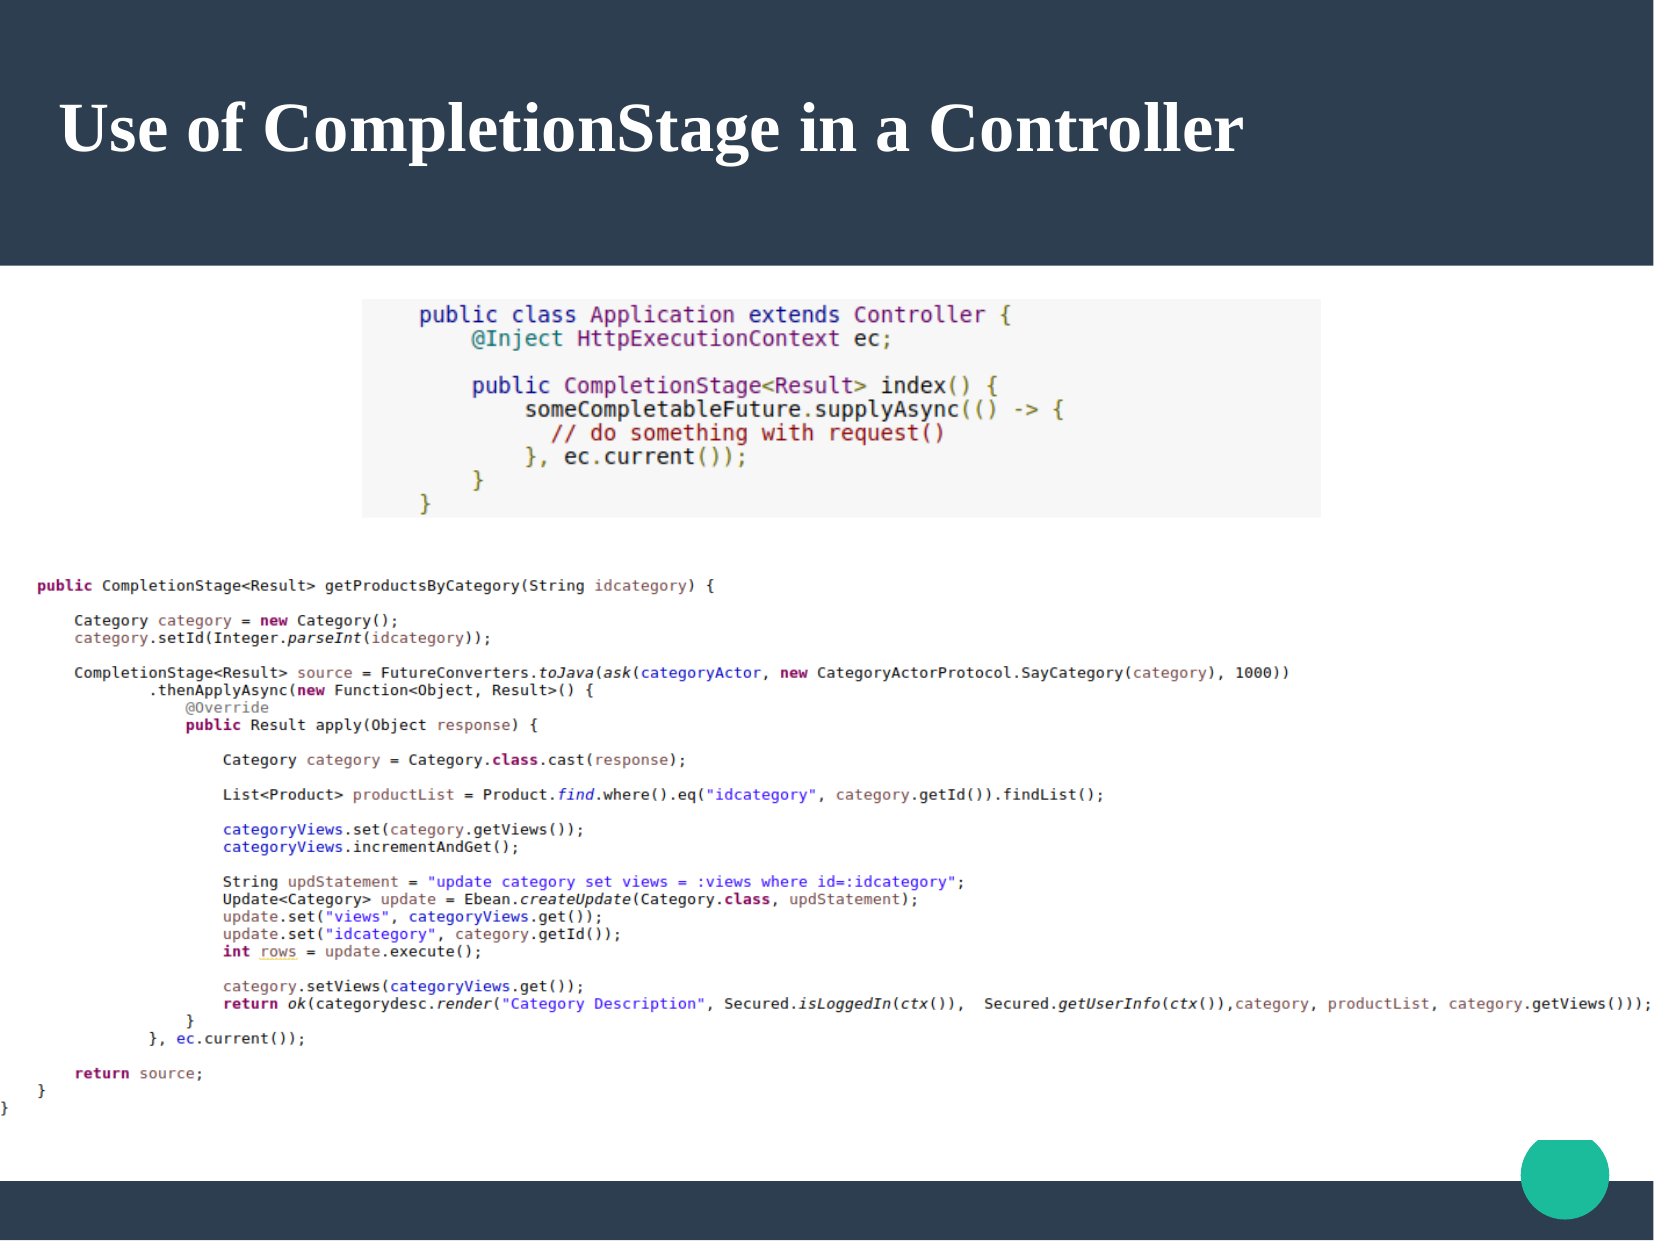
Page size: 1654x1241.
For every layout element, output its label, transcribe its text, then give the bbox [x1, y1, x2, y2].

picture [362, 299, 1321, 521]
picture [0, 578, 1654, 1141]
title Use of CompletionStage in a Controller [59, 49, 1595, 207]
